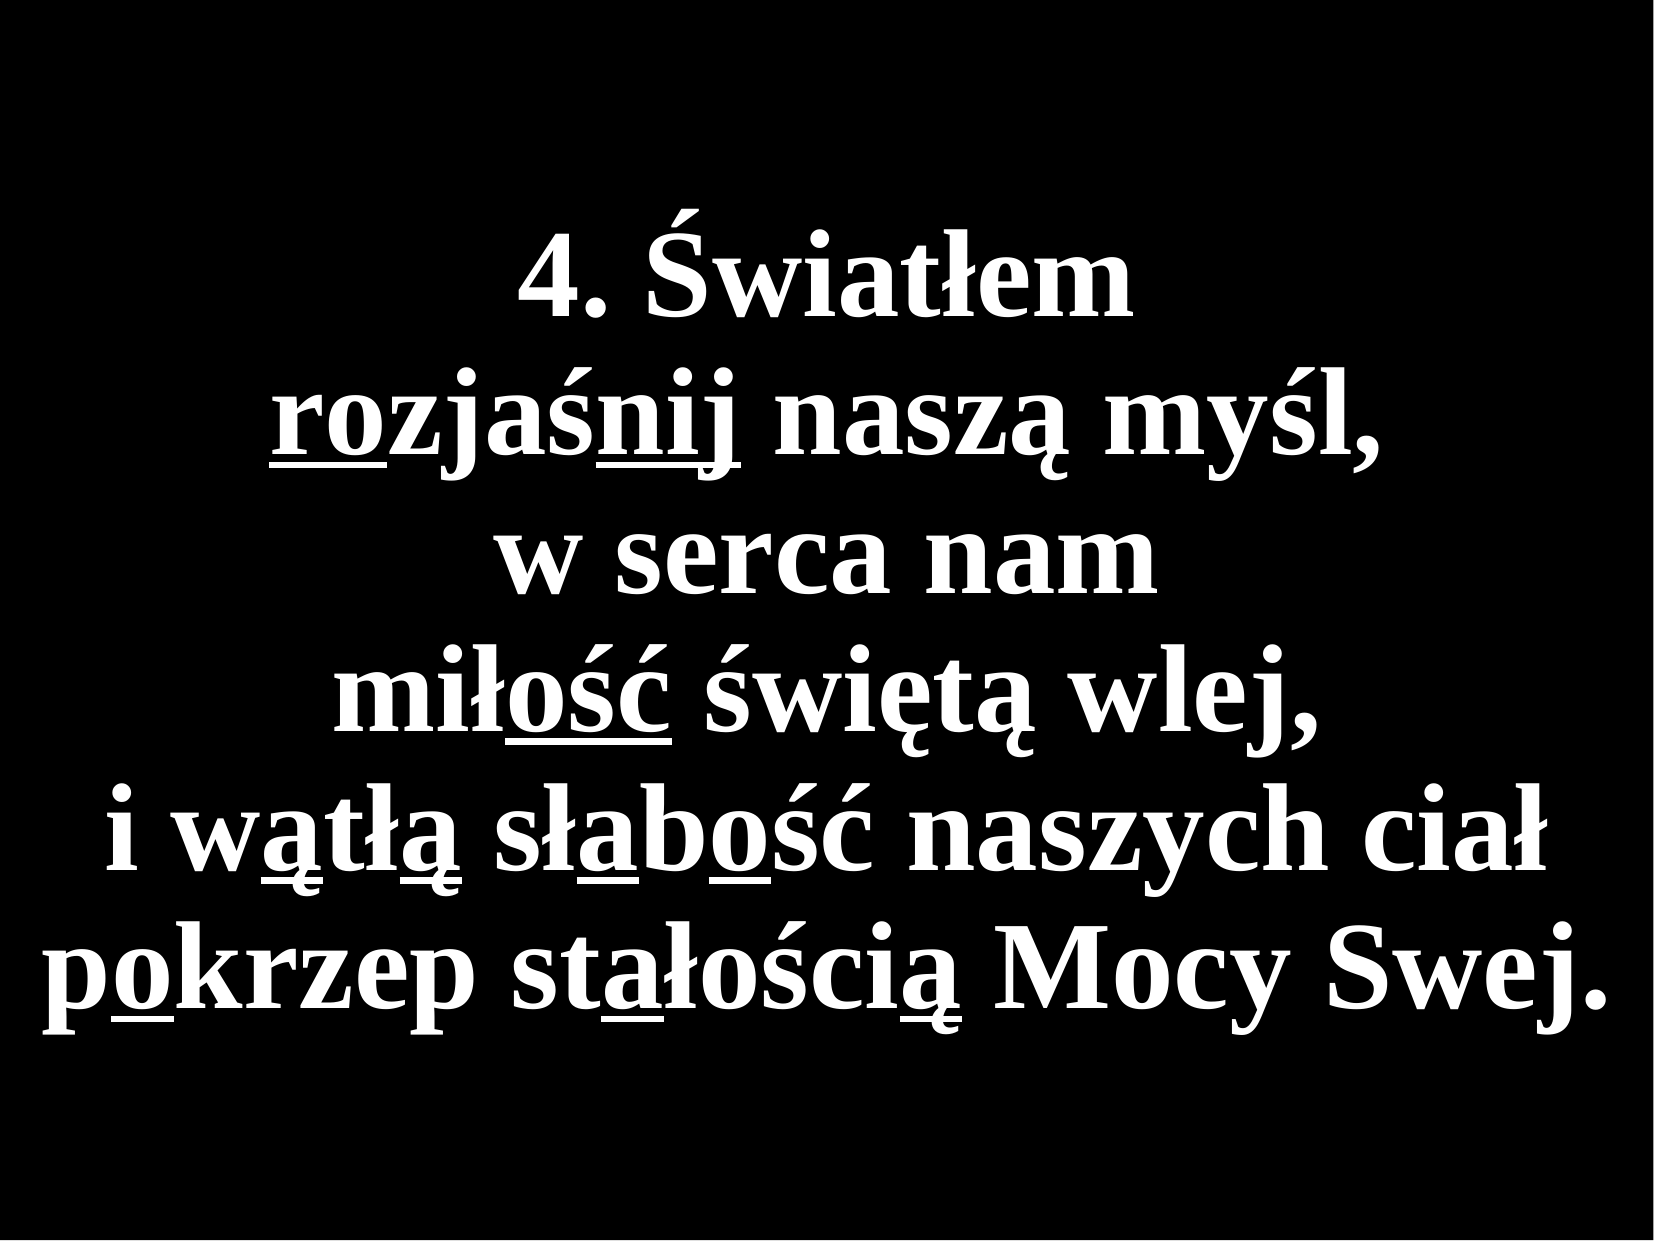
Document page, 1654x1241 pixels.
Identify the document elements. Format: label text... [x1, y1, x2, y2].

title 4. Światłem rozjaśnij naszą myśl, w serca nam miłość świętą wlej, i wątłą słabość naszych ciał pokrzep stałością Mocy Swej. [0, 0, 1654, 1241]
